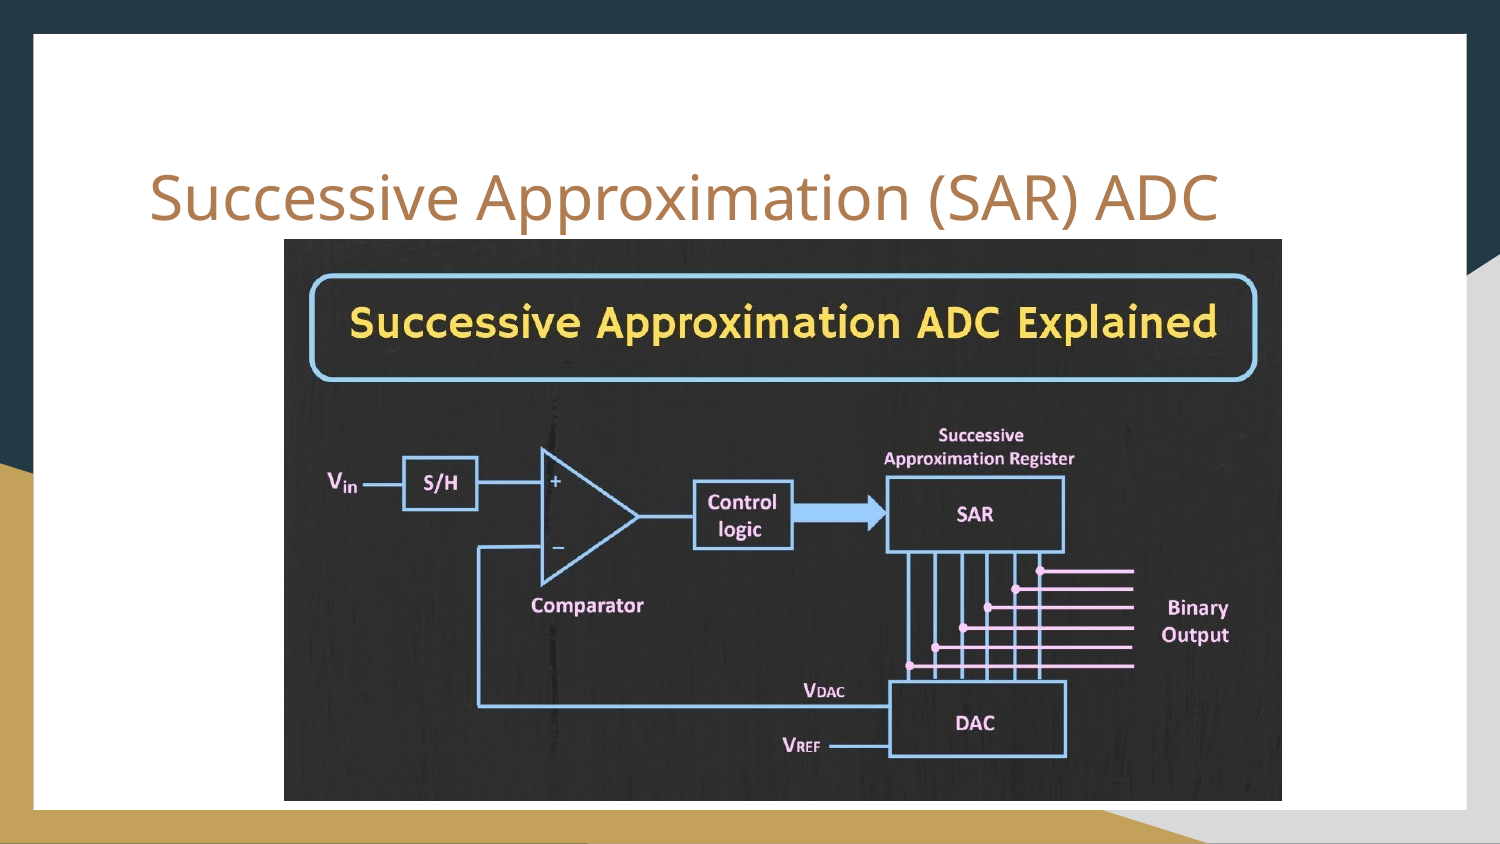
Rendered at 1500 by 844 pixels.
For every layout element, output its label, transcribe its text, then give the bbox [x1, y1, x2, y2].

title Successive Approximation (SAR) ADC [134, 138, 1366, 296]
picture [284, 239, 1282, 801]
